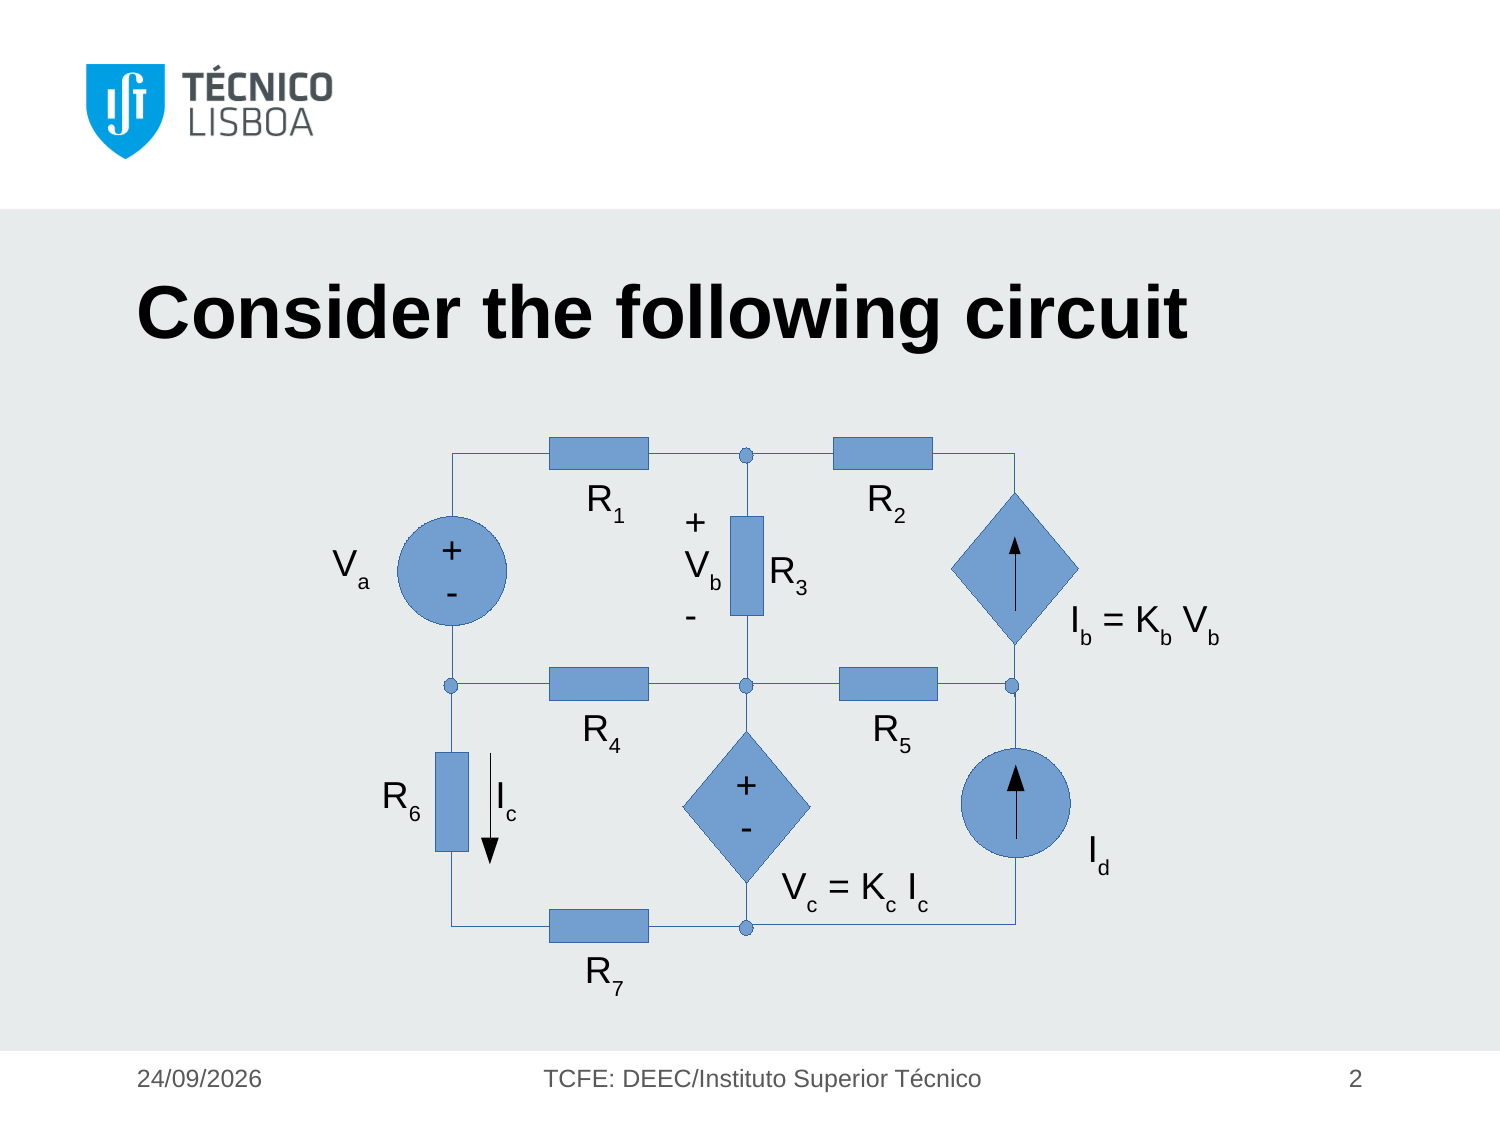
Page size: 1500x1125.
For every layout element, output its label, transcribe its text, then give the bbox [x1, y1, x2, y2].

text_box R4 [567, 700, 636, 767]
text_box [739, 447, 754, 464]
text_box Ib = Kb Vb [1055, 591, 1235, 657]
text_box Ic [480, 767, 532, 834]
text_box [833, 437, 933, 470]
text_box [549, 909, 649, 943]
text_box [951, 492, 1079, 645]
text_box [1005, 678, 1019, 694]
text_box [739, 920, 754, 936]
text_box [739, 678, 754, 694]
text_box Vc = Kc Ic [766, 858, 955, 925]
text_box [961, 748, 1071, 858]
text_box + - [682, 731, 811, 883]
text_box R5 [857, 700, 927, 767]
text_box [443, 678, 458, 694]
text_box R6 [366, 767, 436, 833]
text_box R7 [570, 942, 639, 1009]
title Consider the following circuit [121, 237, 1378, 381]
text_box [737, 516, 764, 616]
text_box [435, 752, 469, 852]
text_box R1 [571, 469, 641, 536]
text_box Va [317, 535, 385, 602]
text_box [549, 437, 649, 470]
text_box R3 [753, 541, 823, 608]
picture [0, 0, 1500, 1125]
text_box Id [1072, 821, 1201, 888]
text_box R2 [852, 469, 921, 536]
text_box + - [397, 516, 507, 626]
text_box [549, 667, 649, 701]
text_box [839, 667, 938, 701]
text_box + Vb - [669, 494, 737, 645]
